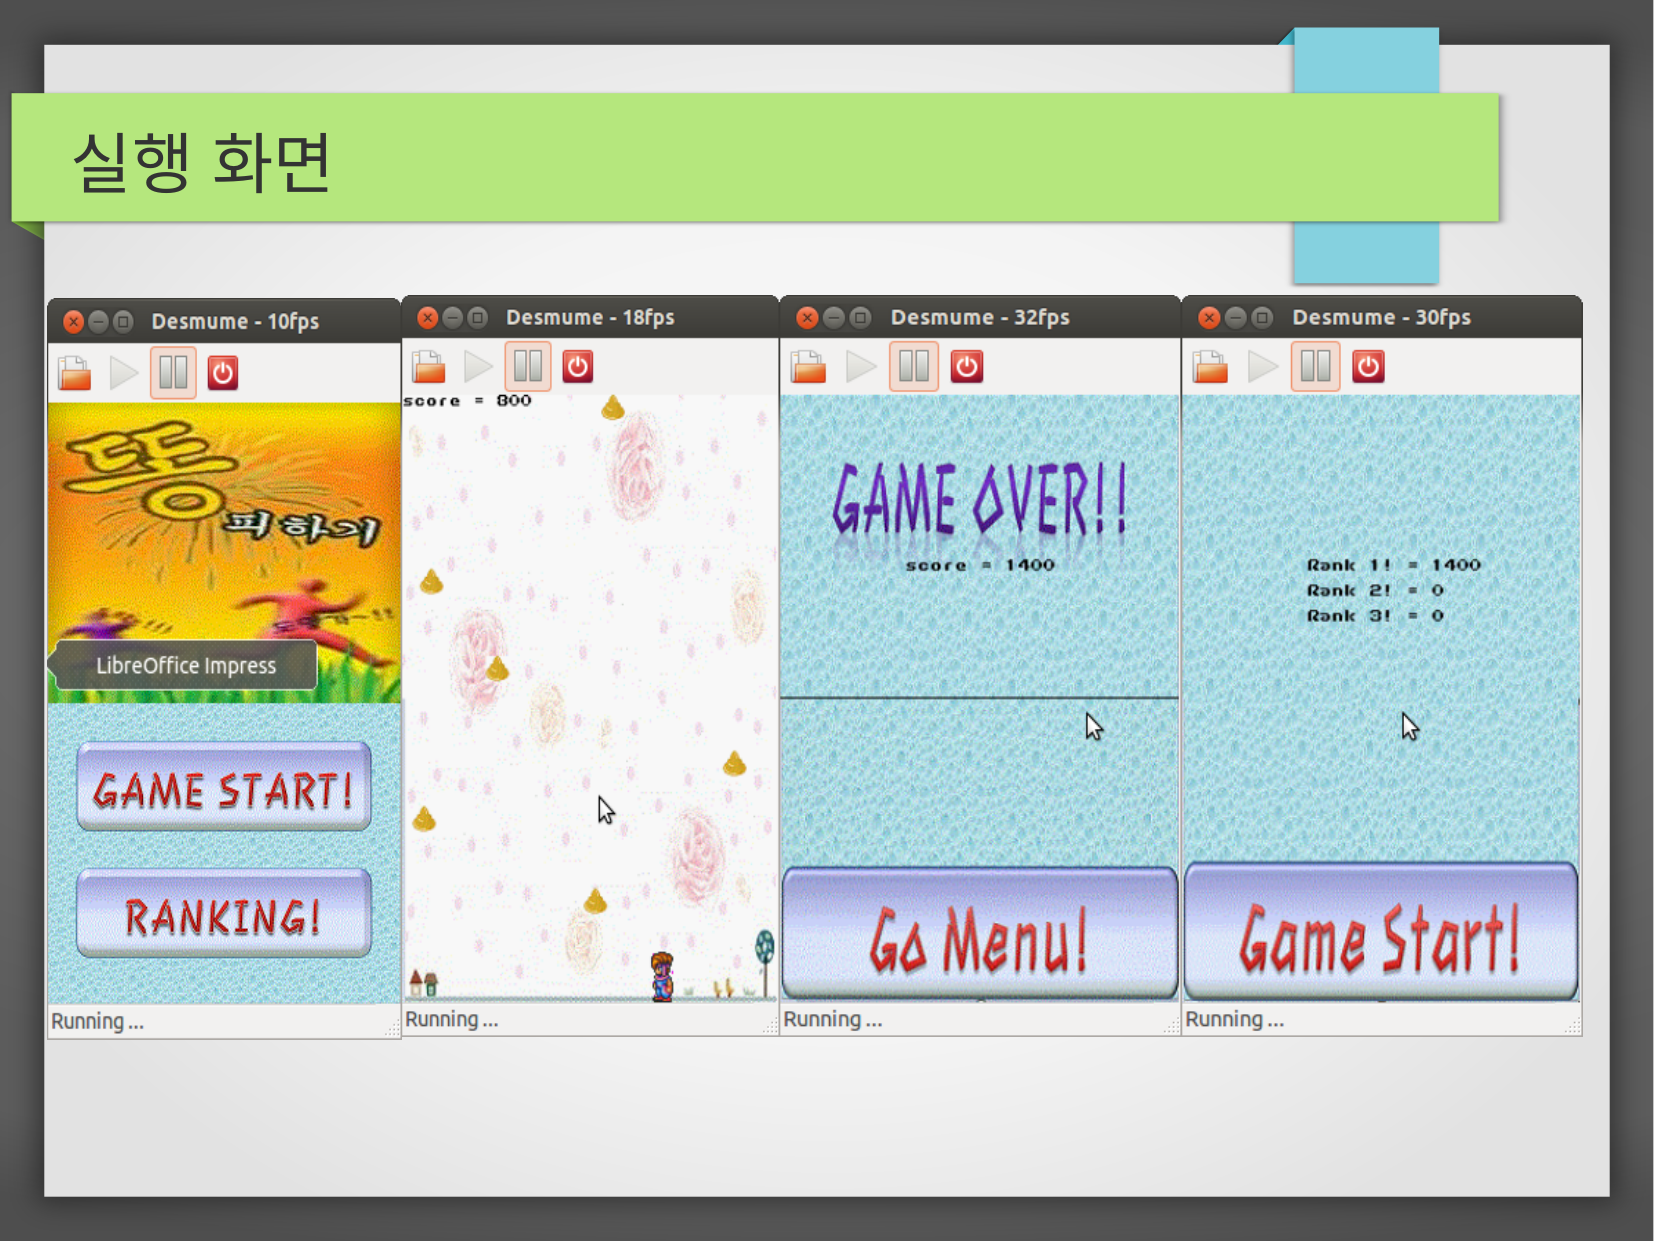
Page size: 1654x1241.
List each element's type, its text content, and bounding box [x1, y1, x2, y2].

title 실행 화면 [70, 106, 1229, 213]
picture [0, 0, 1654, 1241]
